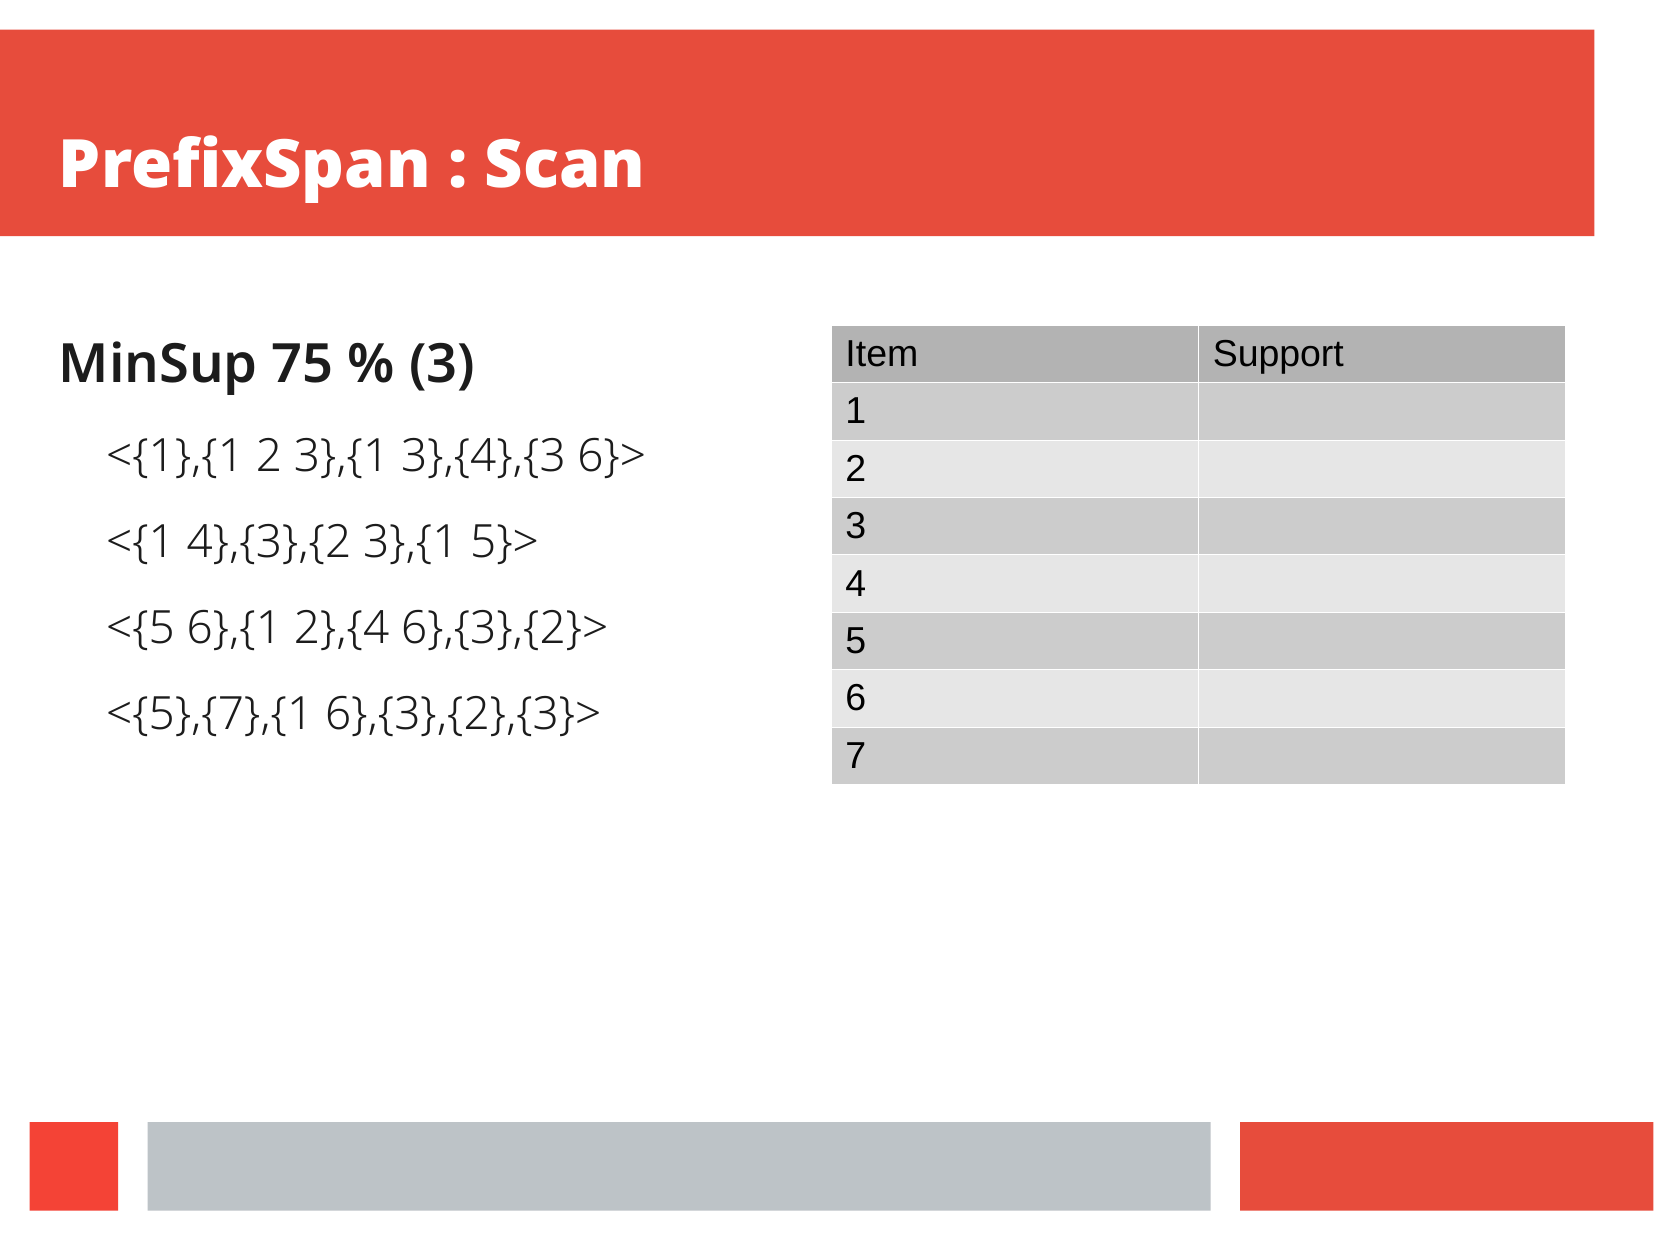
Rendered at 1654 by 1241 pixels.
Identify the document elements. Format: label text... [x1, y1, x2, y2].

table_cell 5 [832, 613, 1198, 669]
table_cell [1199, 728, 1565, 784]
list MinSup 75 % (3) <{1},{1 2 3},{1 3},{4},{3 6}> <{1 4},{3},{2 3},{1 5}> <{5 6},{1 2},{4 6},{3},{2}> <{5},{7},{1 6},{3},{2},{3}> [59, 324, 794, 1093]
title PrefixSpan : Scan [59, 59, 1595, 207]
table_header Item [832, 326, 1198, 382]
table_cell 2 [832, 441, 1198, 497]
table_cell 7 [832, 728, 1198, 784]
table_cell 4 [832, 555, 1198, 612]
table_cell [1199, 670, 1565, 727]
table_cell 1 [832, 383, 1198, 440]
table_cell 3 [832, 498, 1198, 554]
table_cell 6 [832, 670, 1198, 727]
table_cell [1199, 498, 1565, 554]
table_header Support [1199, 326, 1565, 382]
table_cell [1199, 555, 1565, 612]
table_cell [1199, 383, 1565, 440]
table_cell [1199, 613, 1565, 669]
table_cell [1199, 441, 1565, 497]
